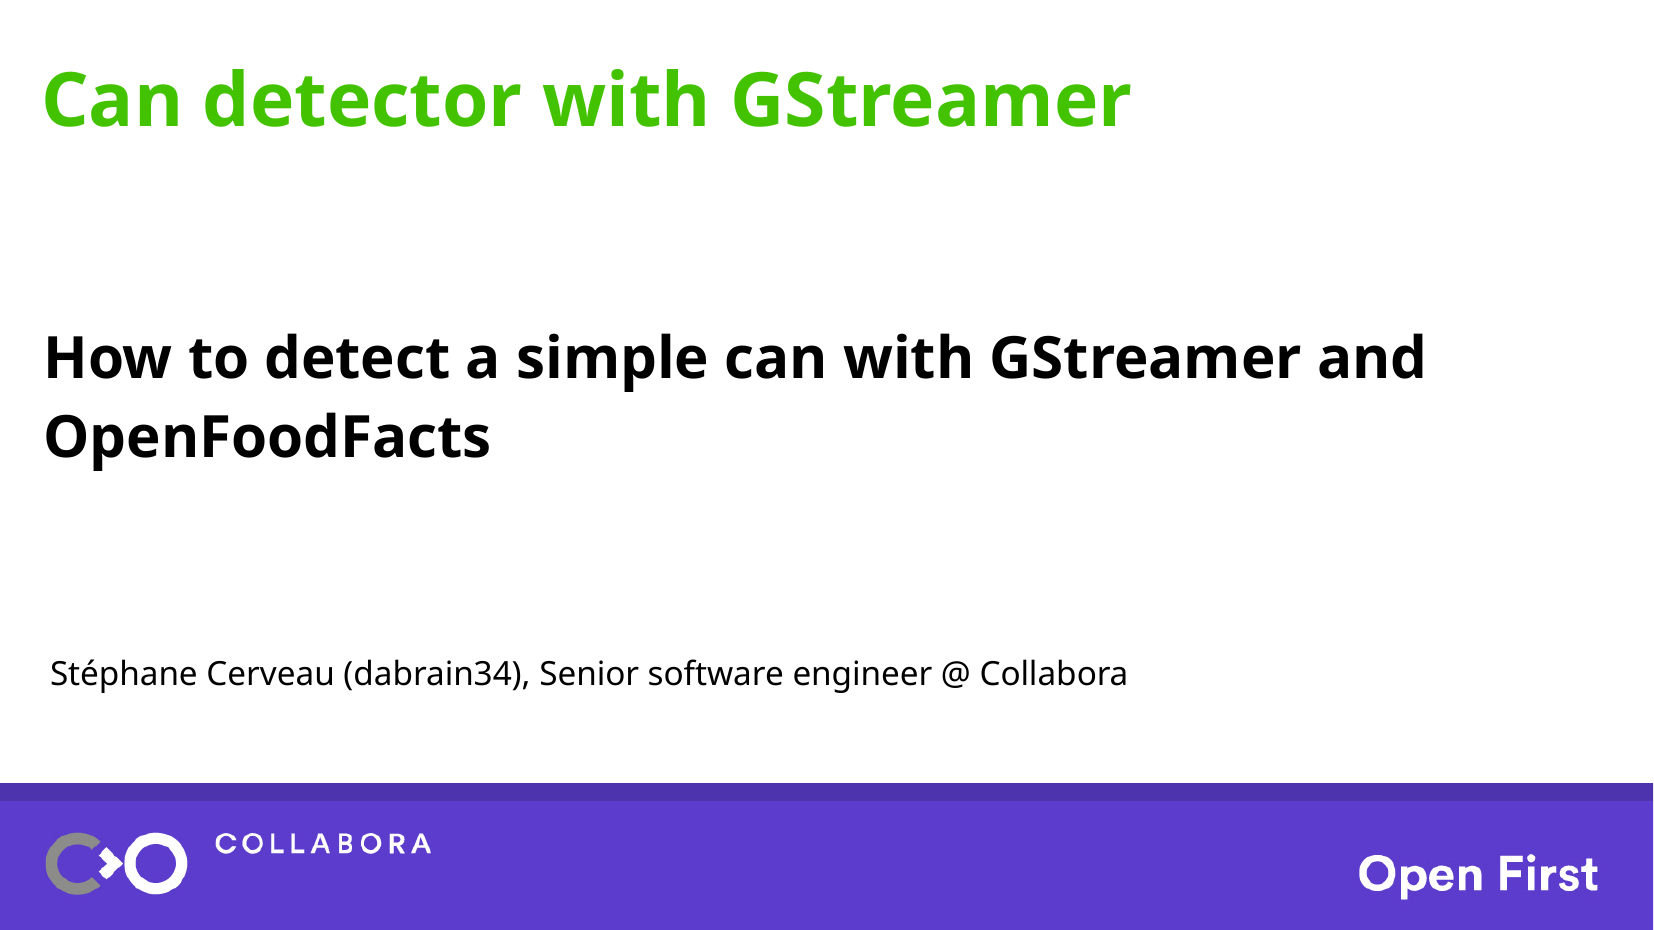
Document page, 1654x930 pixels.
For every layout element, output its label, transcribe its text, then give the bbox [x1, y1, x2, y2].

text_box Stéphane Cerveau (dabrain34), Senior software engineer @ Collabora [35, 642, 1191, 774]
title Can detector with GStreamer [41, 0, 1567, 209]
picture [0, 0, 1654, 930]
text_box How to detect a simple can with GStreamer and OpenFoodFacts [43, 316, 1433, 457]
